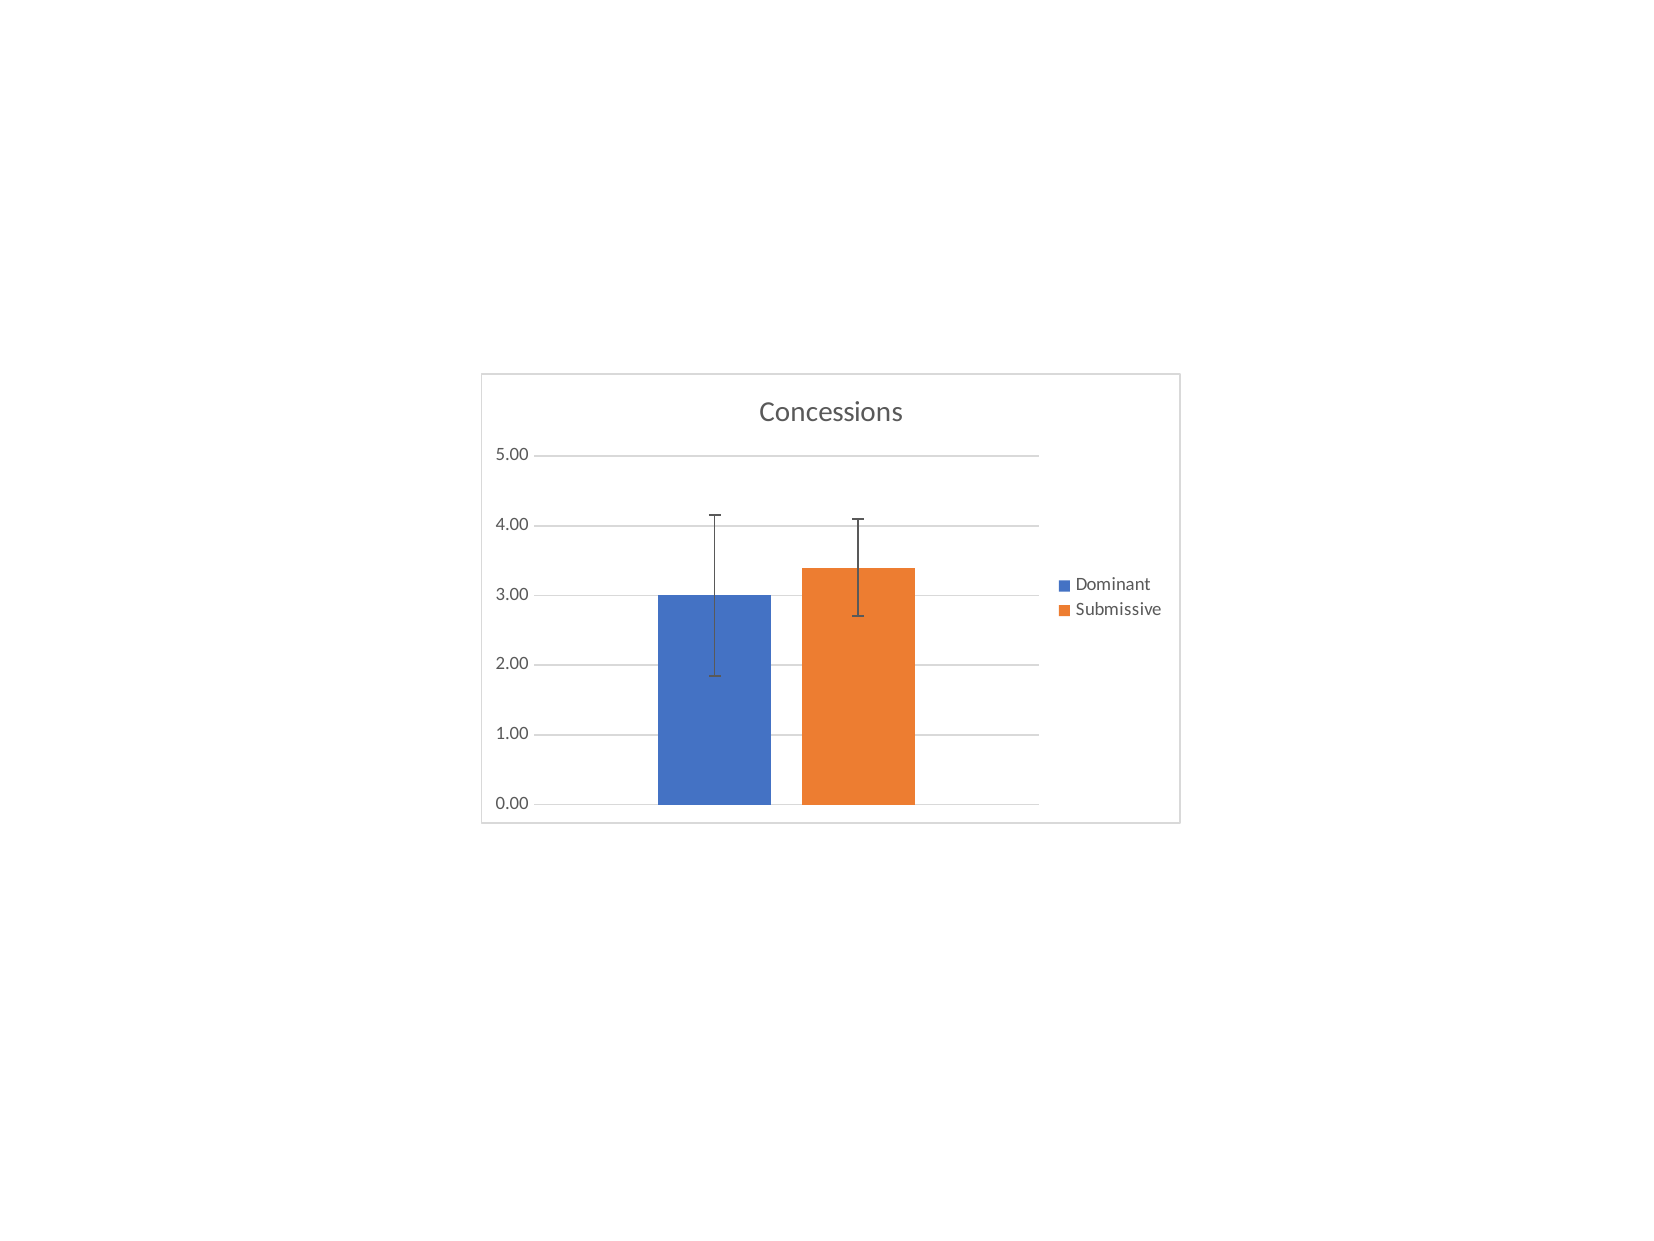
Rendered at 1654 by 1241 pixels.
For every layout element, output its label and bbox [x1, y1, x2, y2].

chart [480, 373, 1181, 824]
